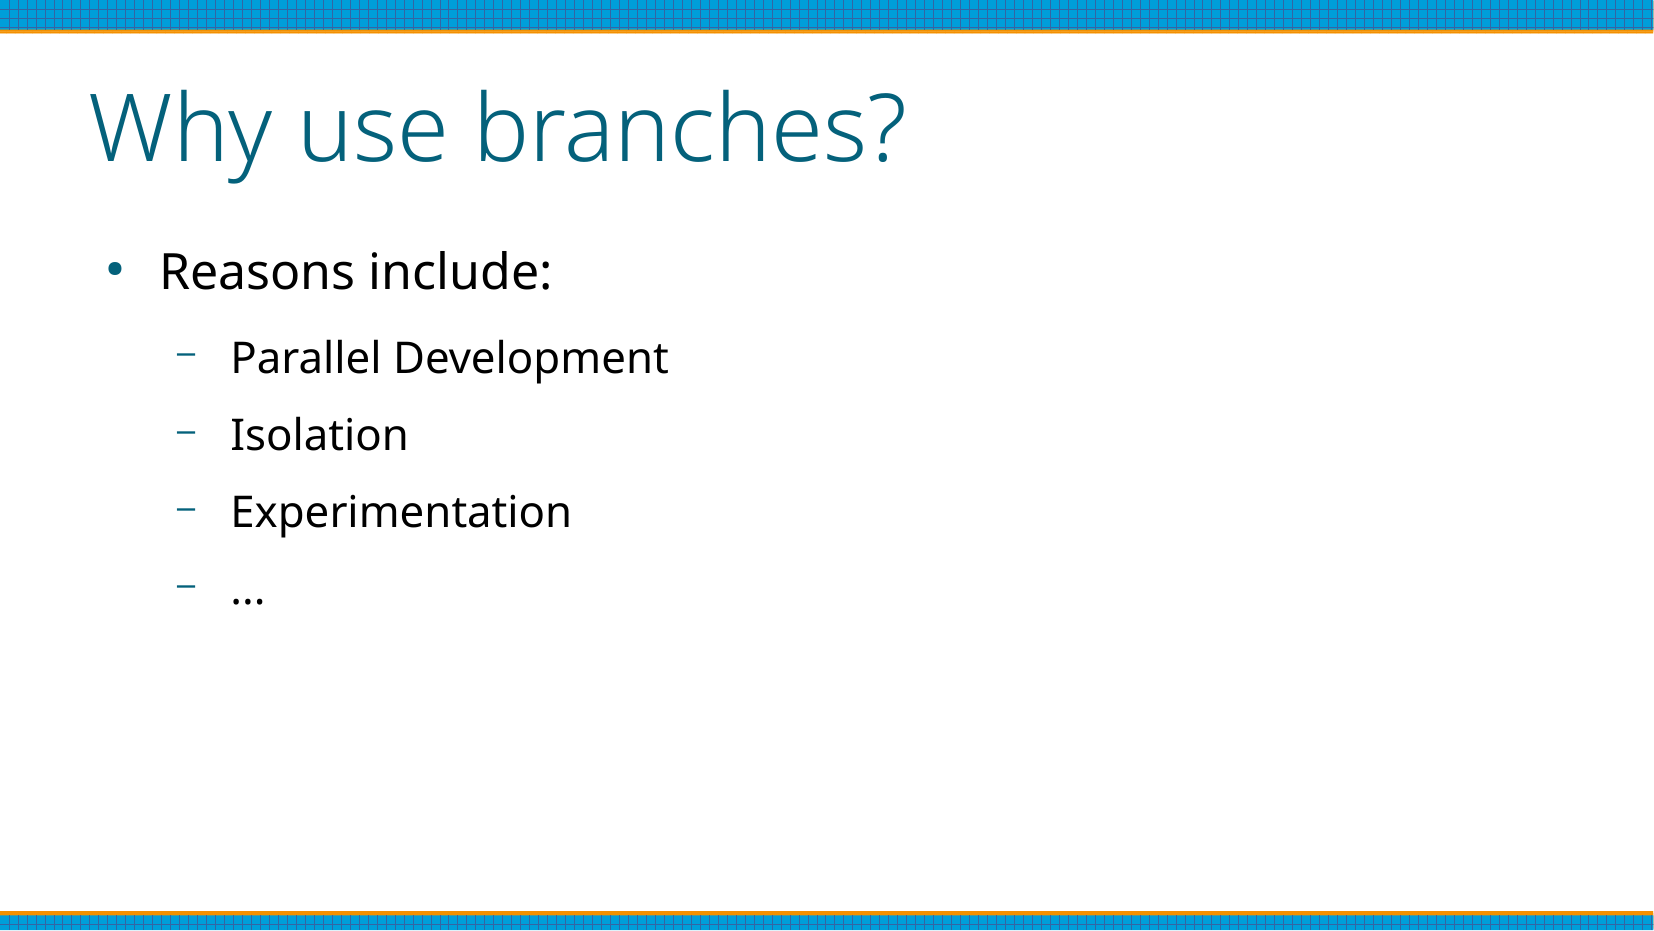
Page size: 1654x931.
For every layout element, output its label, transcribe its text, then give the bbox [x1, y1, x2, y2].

list Reasons include: Parallel Development Isolation Experimentation ... [88, 236, 1565, 901]
title Why use branches? [88, 44, 1565, 207]
